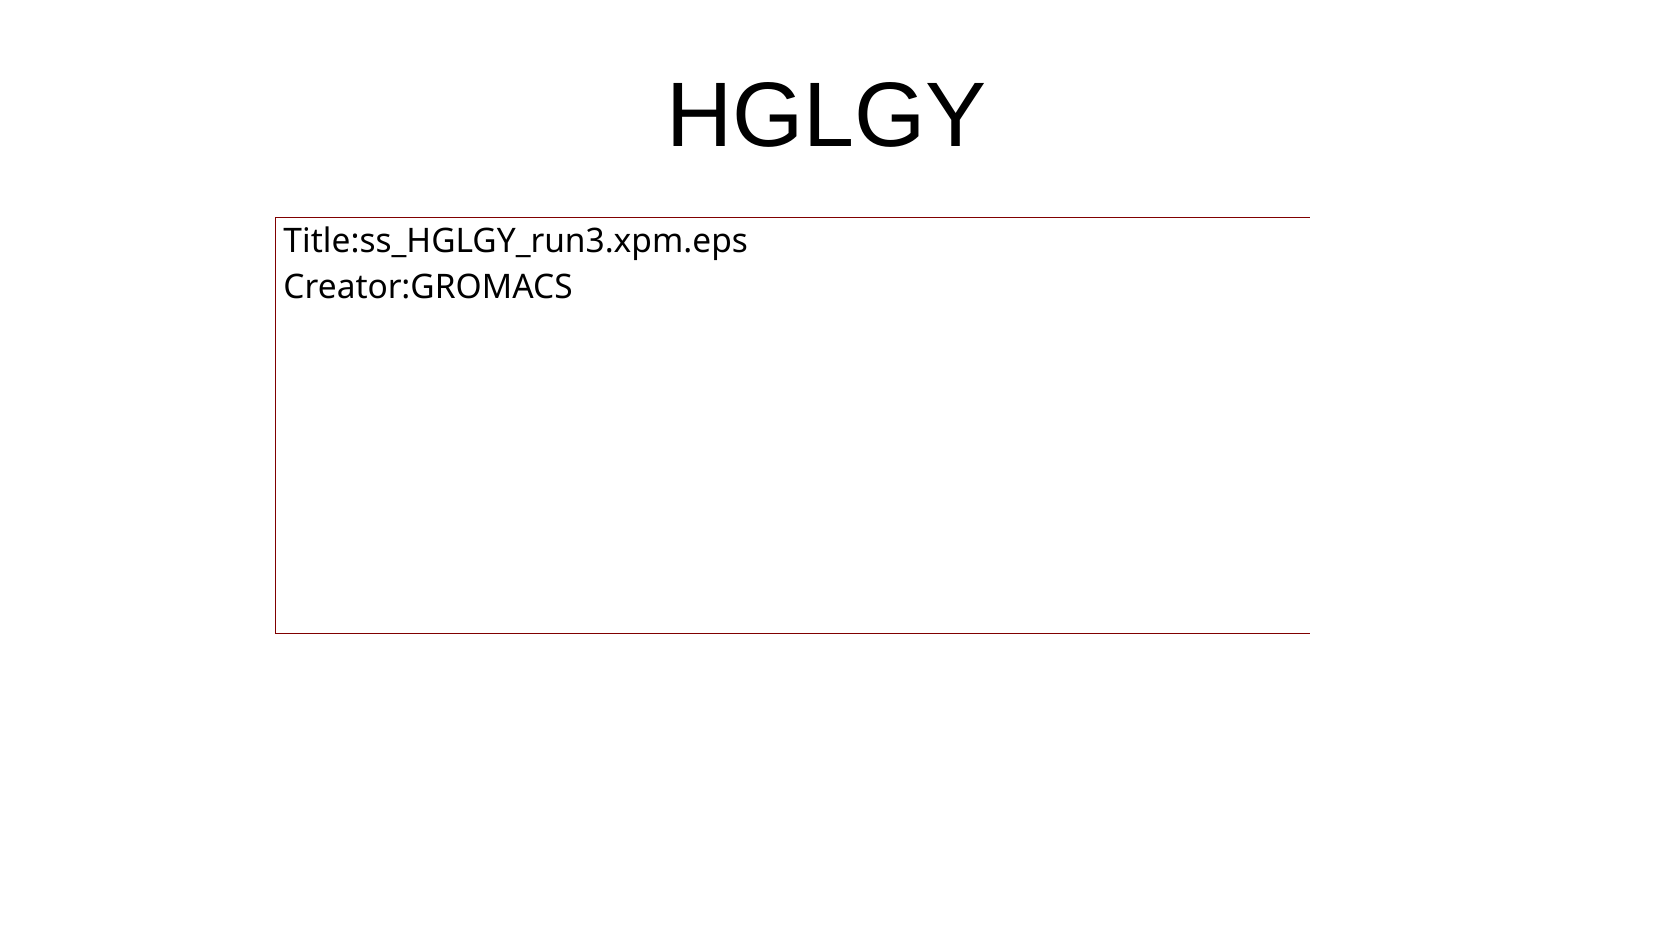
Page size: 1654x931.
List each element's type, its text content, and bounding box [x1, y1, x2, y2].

title HGLGY [82, 37, 1571, 193]
picture [272, 214, 1310, 634]
